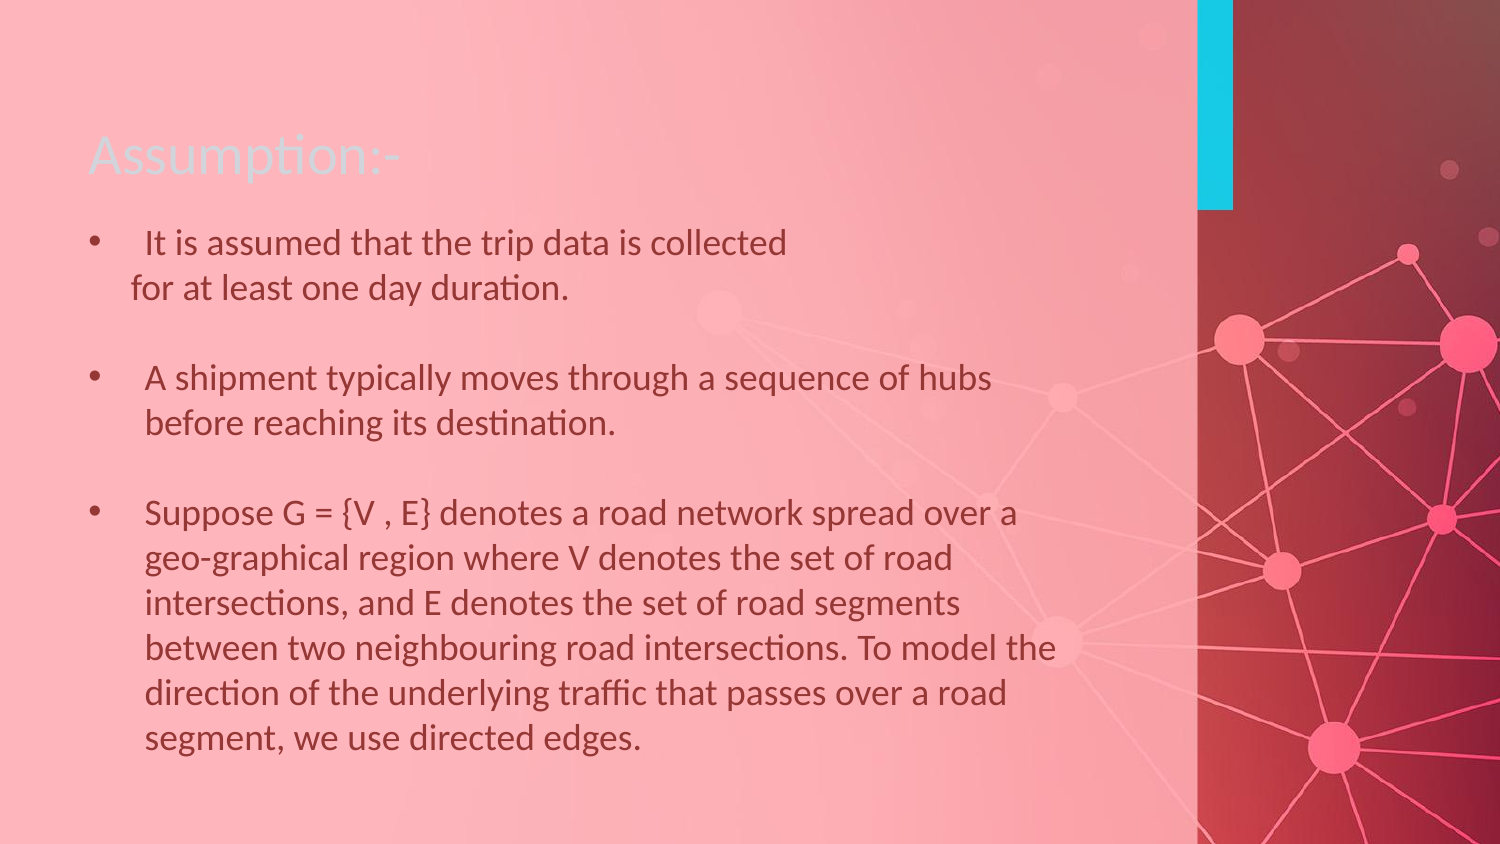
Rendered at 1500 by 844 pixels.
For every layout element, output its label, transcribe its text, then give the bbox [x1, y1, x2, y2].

picture [0, 0, 1500, 844]
title Assumption:- [73, 91, 1101, 210]
list It is assumed that the trip data is collected for at least one day duration. A shipment typically moves through a sequence of hubs before reaching its destination. Suppose G = {V , E} denotes a road network spread over a geo-graphical region where V denotes the set of road intersections, and E denotes the set of road segments between two neighbouring road intersections. To model the direction of the underlying traffic that passes over a road segment, we use directed edges. [73, 210, 1101, 787]
